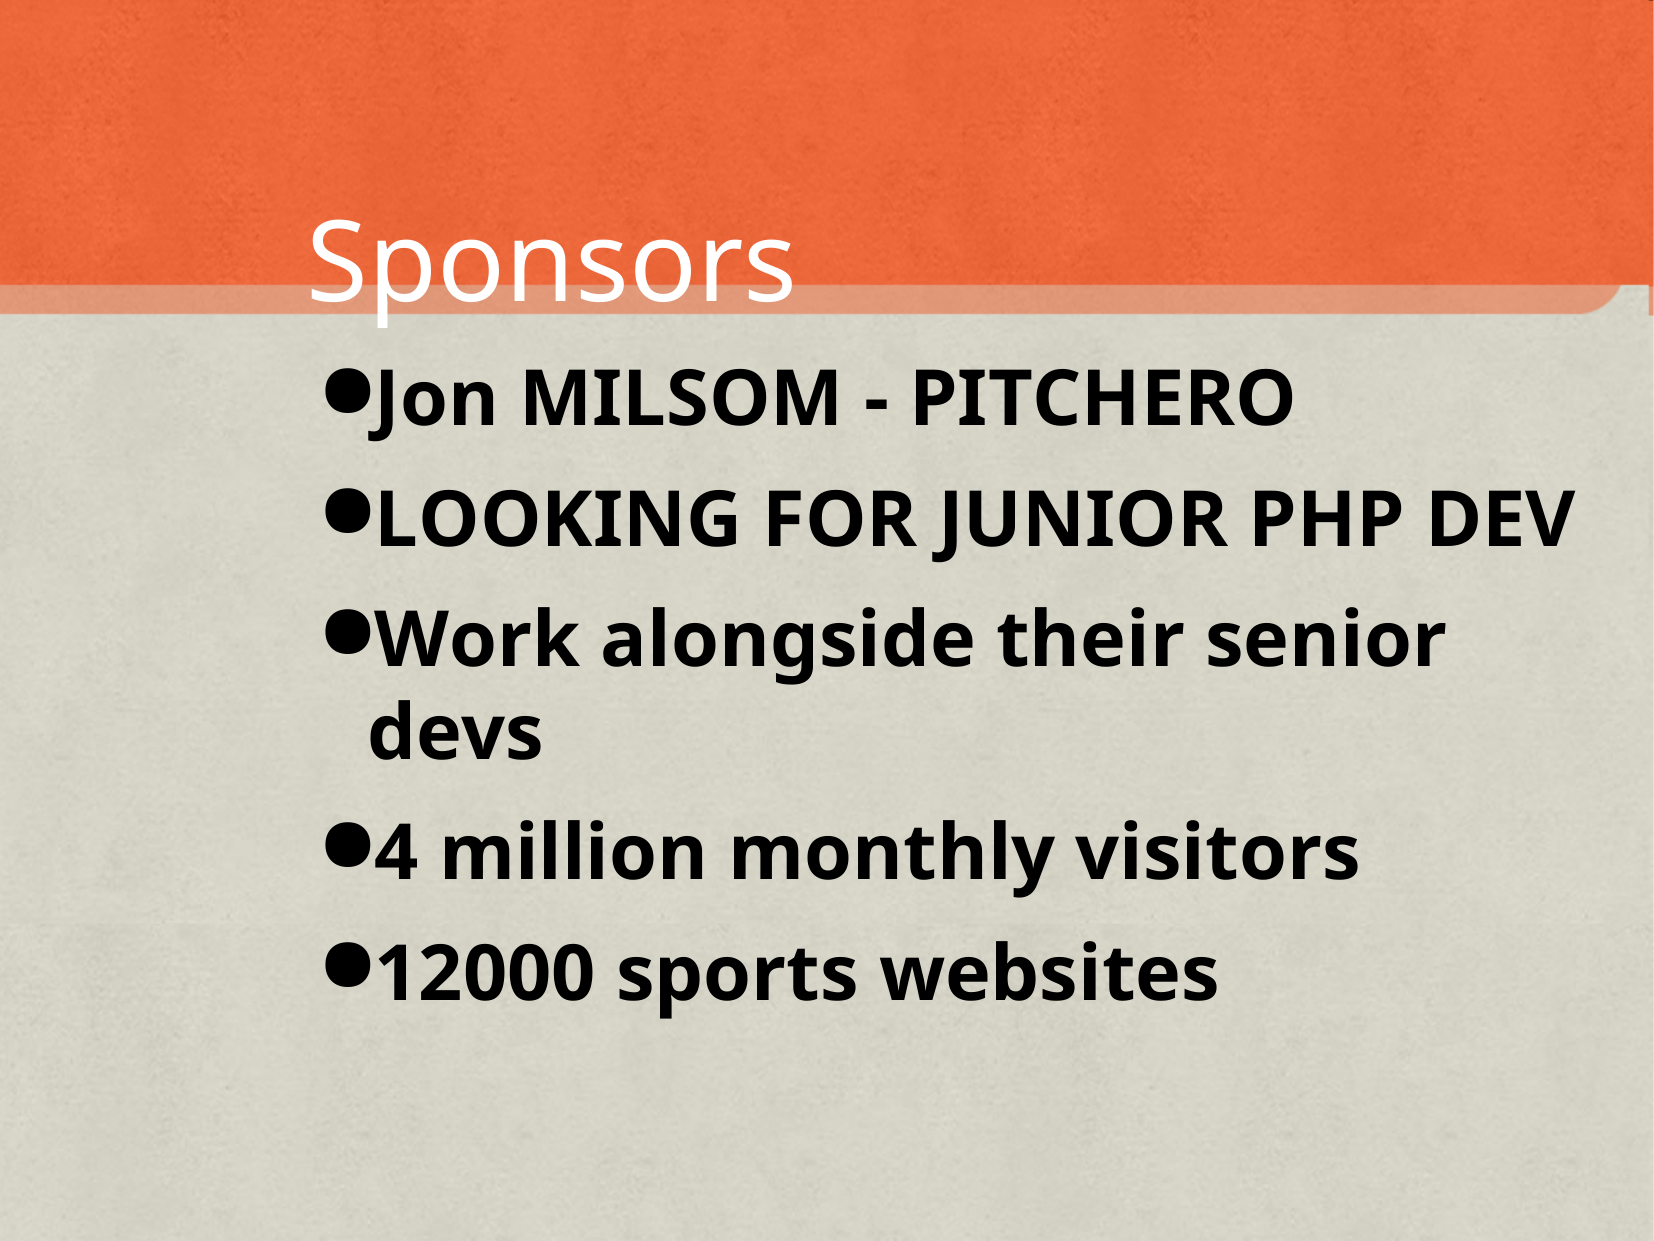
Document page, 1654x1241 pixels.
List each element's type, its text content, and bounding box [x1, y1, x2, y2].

list Jon MILSOM - PITCHERO LOOKING FOR JUNIOR PHP DEV Work alongside their senior devs 4 million monthly visitors 12000 sports websites [301, 348, 1588, 1068]
title Sponsors [306, 189, 1654, 317]
picture [0, 0, 1654, 1241]
